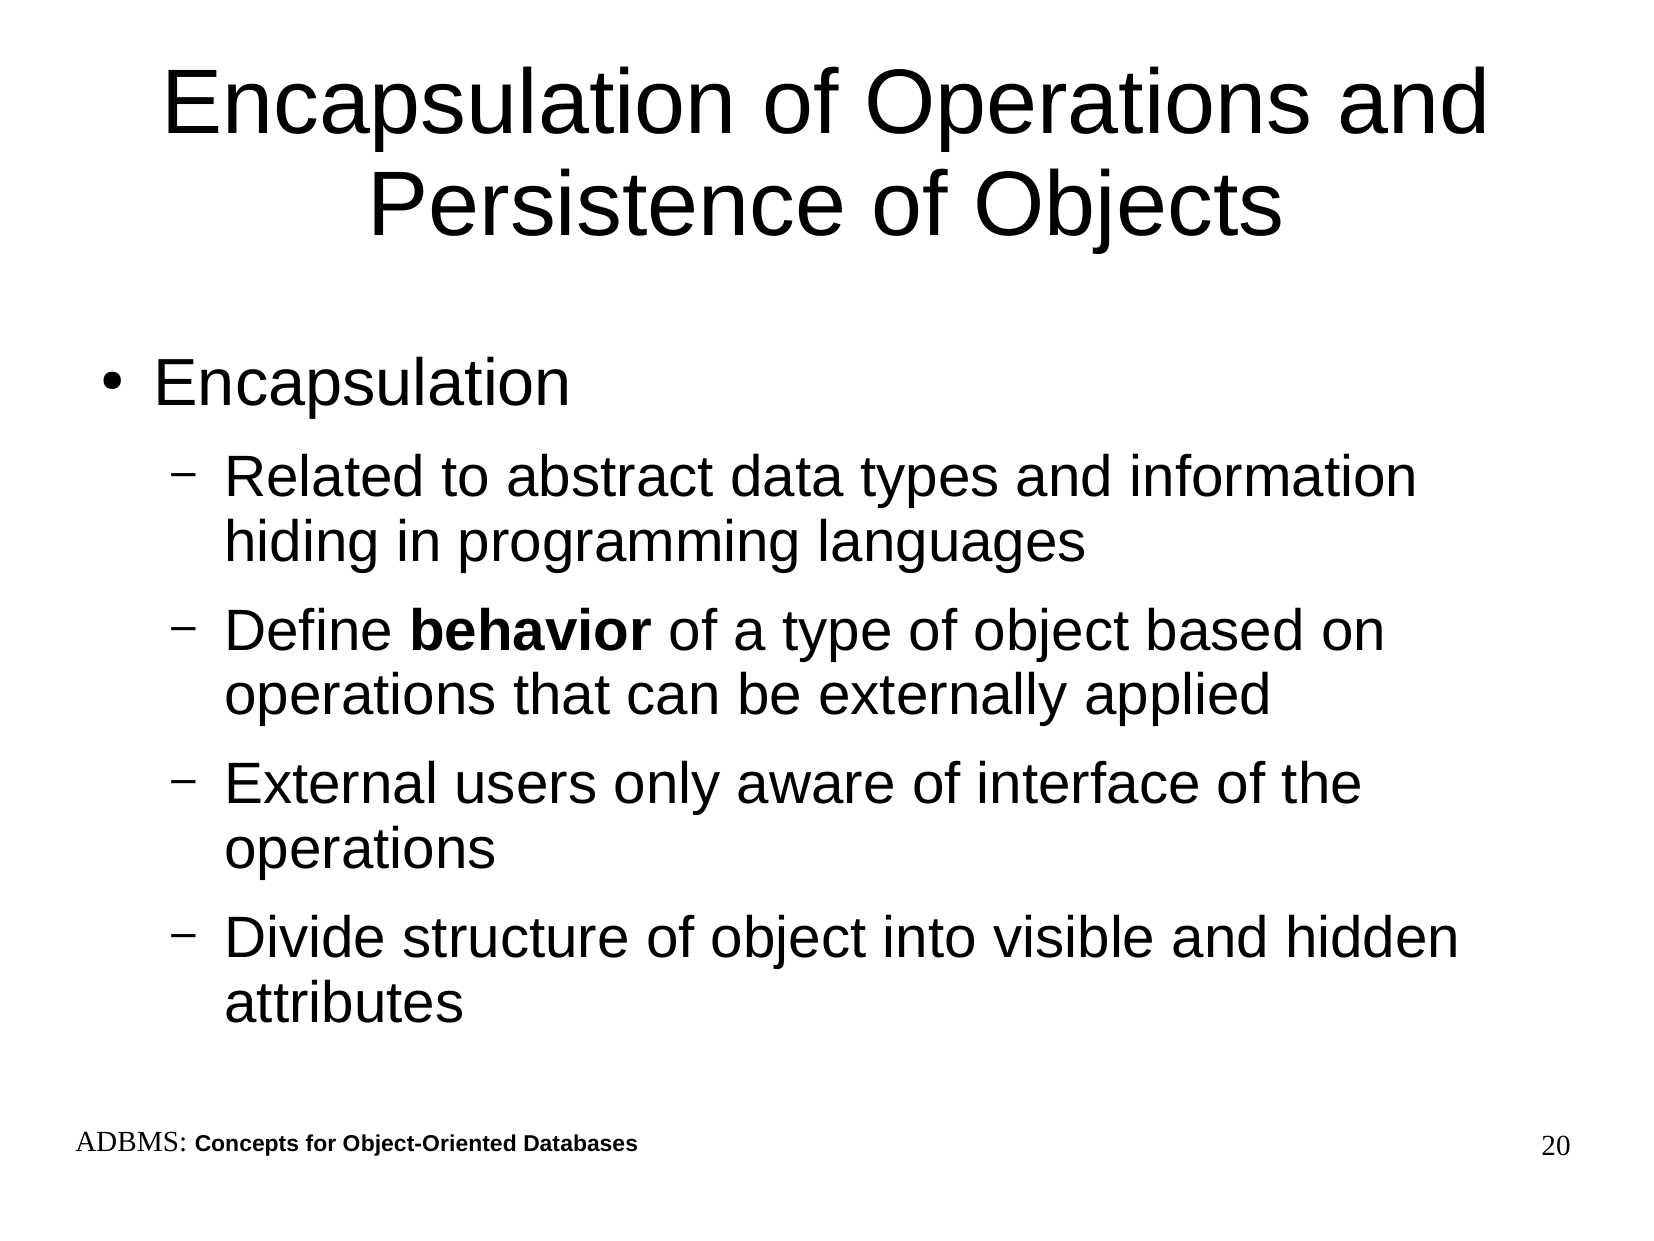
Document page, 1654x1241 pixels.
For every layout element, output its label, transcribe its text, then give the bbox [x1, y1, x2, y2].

title Encapsulation of Operations and Persistence of Objects [82, 49, 1571, 257]
list Encapsulation Related to abstract data types and information hiding in programming languages Define behavior of a type of object based on operations that can be externally applied External users only aware of interface of the operations Divide structure of object into visible and hidden attributes [82, 290, 1571, 1051]
